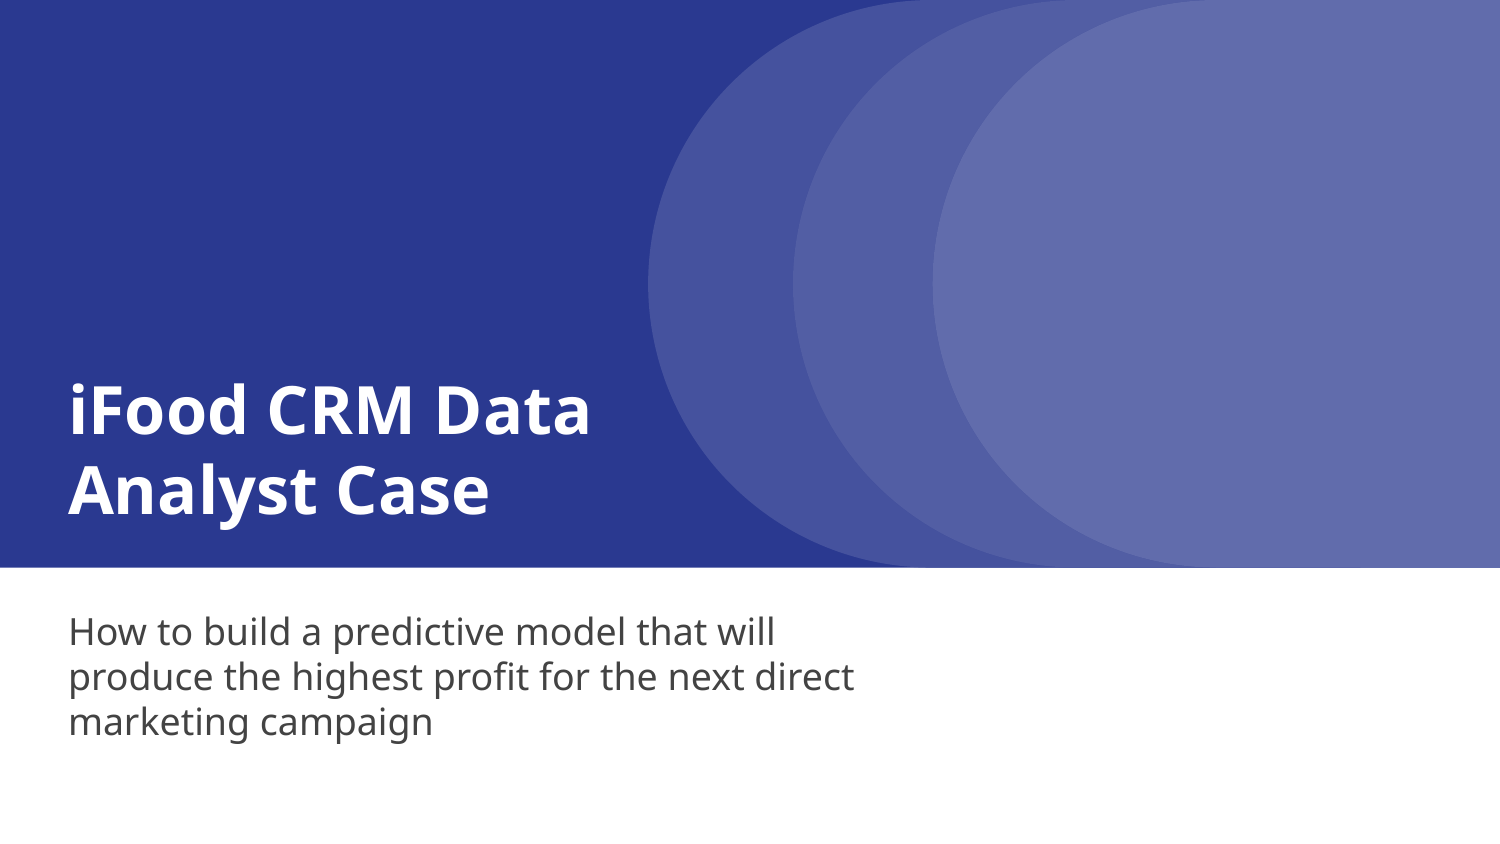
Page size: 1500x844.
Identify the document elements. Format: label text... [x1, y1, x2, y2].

subtitle How to build a predictive model that will produce the highest profit for the next direct marketing campaign [53, 592, 894, 807]
title iFood CRM Data Analyst Case [53, 76, 639, 543]
